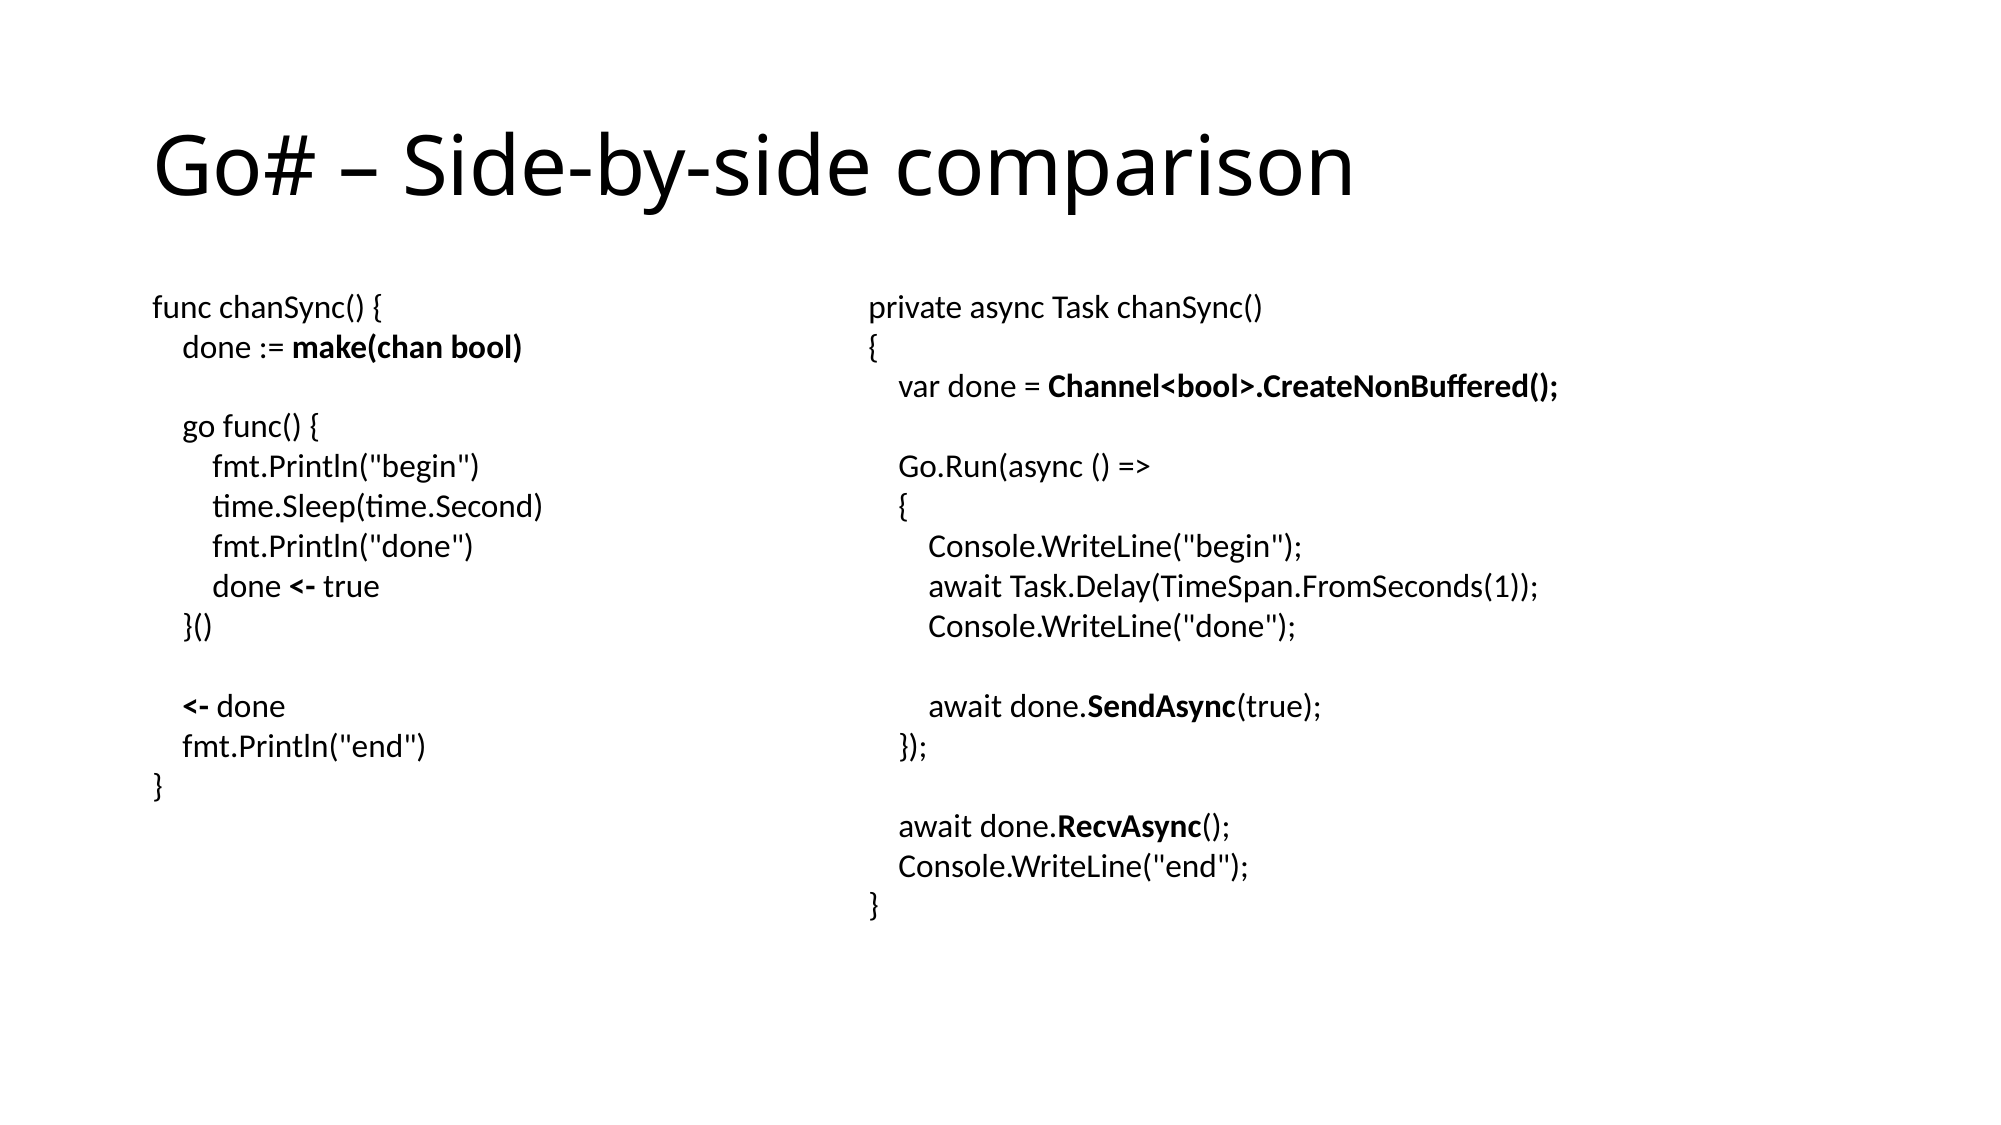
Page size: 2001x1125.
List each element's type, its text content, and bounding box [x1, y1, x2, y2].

title Go# – Side-by-side comparison [137, 59, 1863, 278]
text_box func chanSync() { done := make(chan bool) go func() { fmt.Println("begin") time.Sleep(time.Second) fmt.Println("done") done <- true }() <- done fmt.Println("end") } [137, 277, 700, 818]
text_box private async Task chanSync() { var done = Channel<bool>.CreateNonBuffered(); Go.Run(async () => { Console.WriteLine("begin"); await Task.Delay(TimeSpan.FromSeconds(1)); Console.WriteLine("done"); await done.SendAsync(true); }); await done.RecvAsync(); Console.WriteLine("end"); } [853, 277, 1825, 939]
